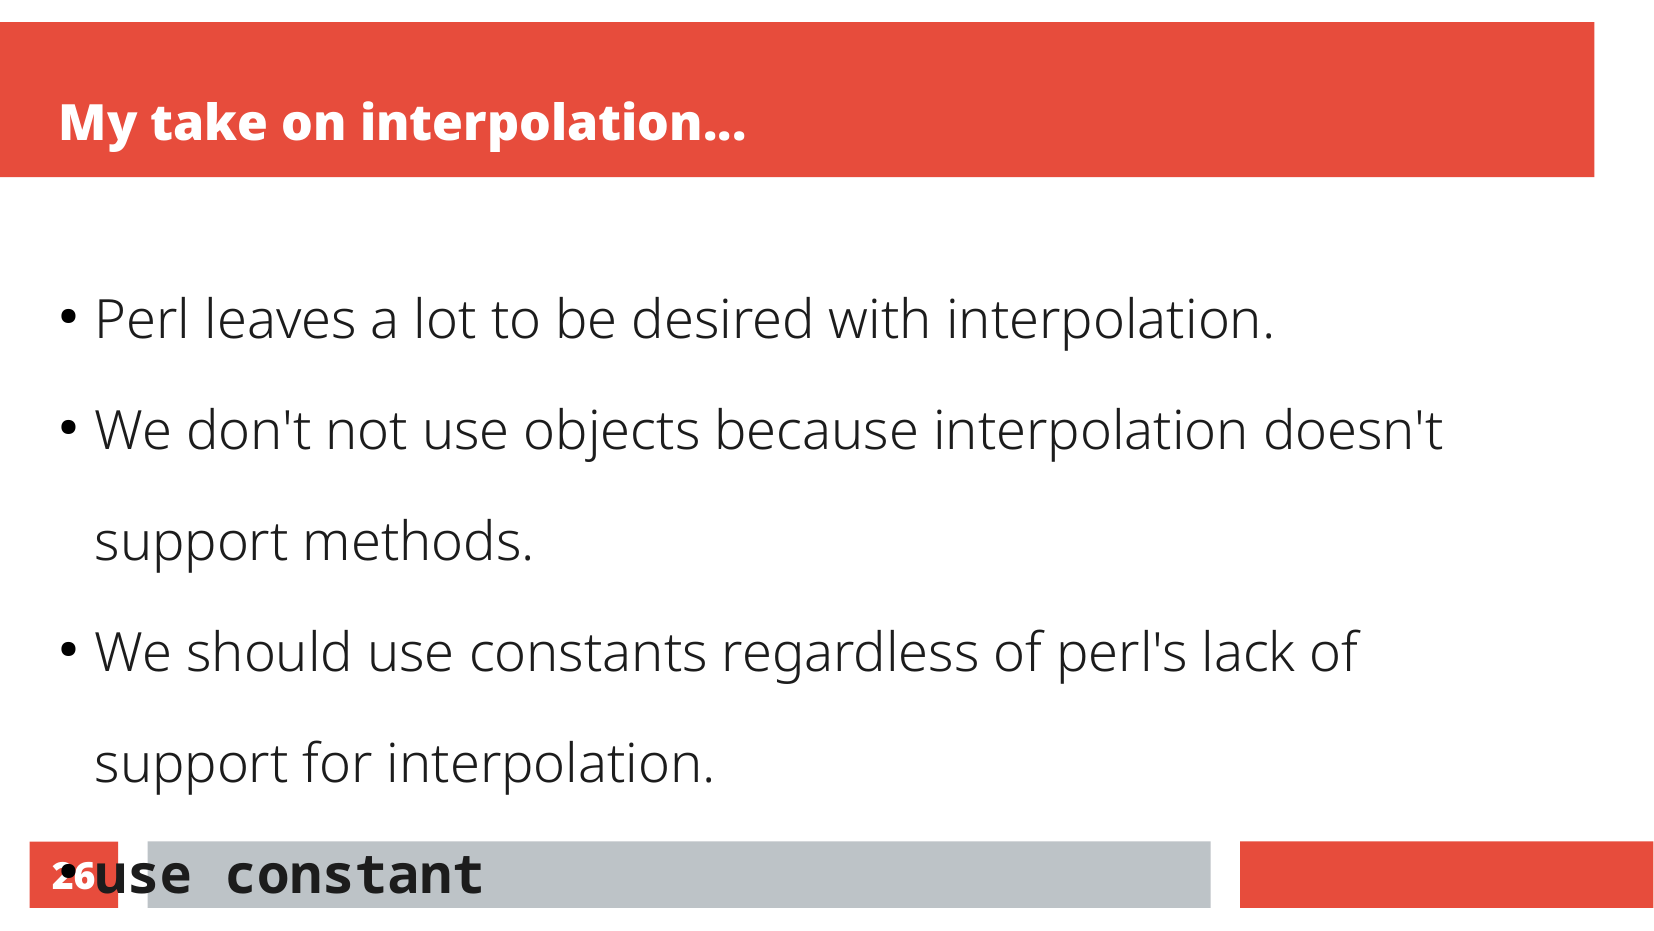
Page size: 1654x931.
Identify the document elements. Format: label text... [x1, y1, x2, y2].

title My take on interpolation... [59, 44, 1595, 156]
subtitle Perl leaves a lot to be desired with interpolation. We don't not use objects because interpolation doesn't support methods. We should use constants regardless of perl's lack of support for interpolation. use constant [59, 243, 1565, 820]
